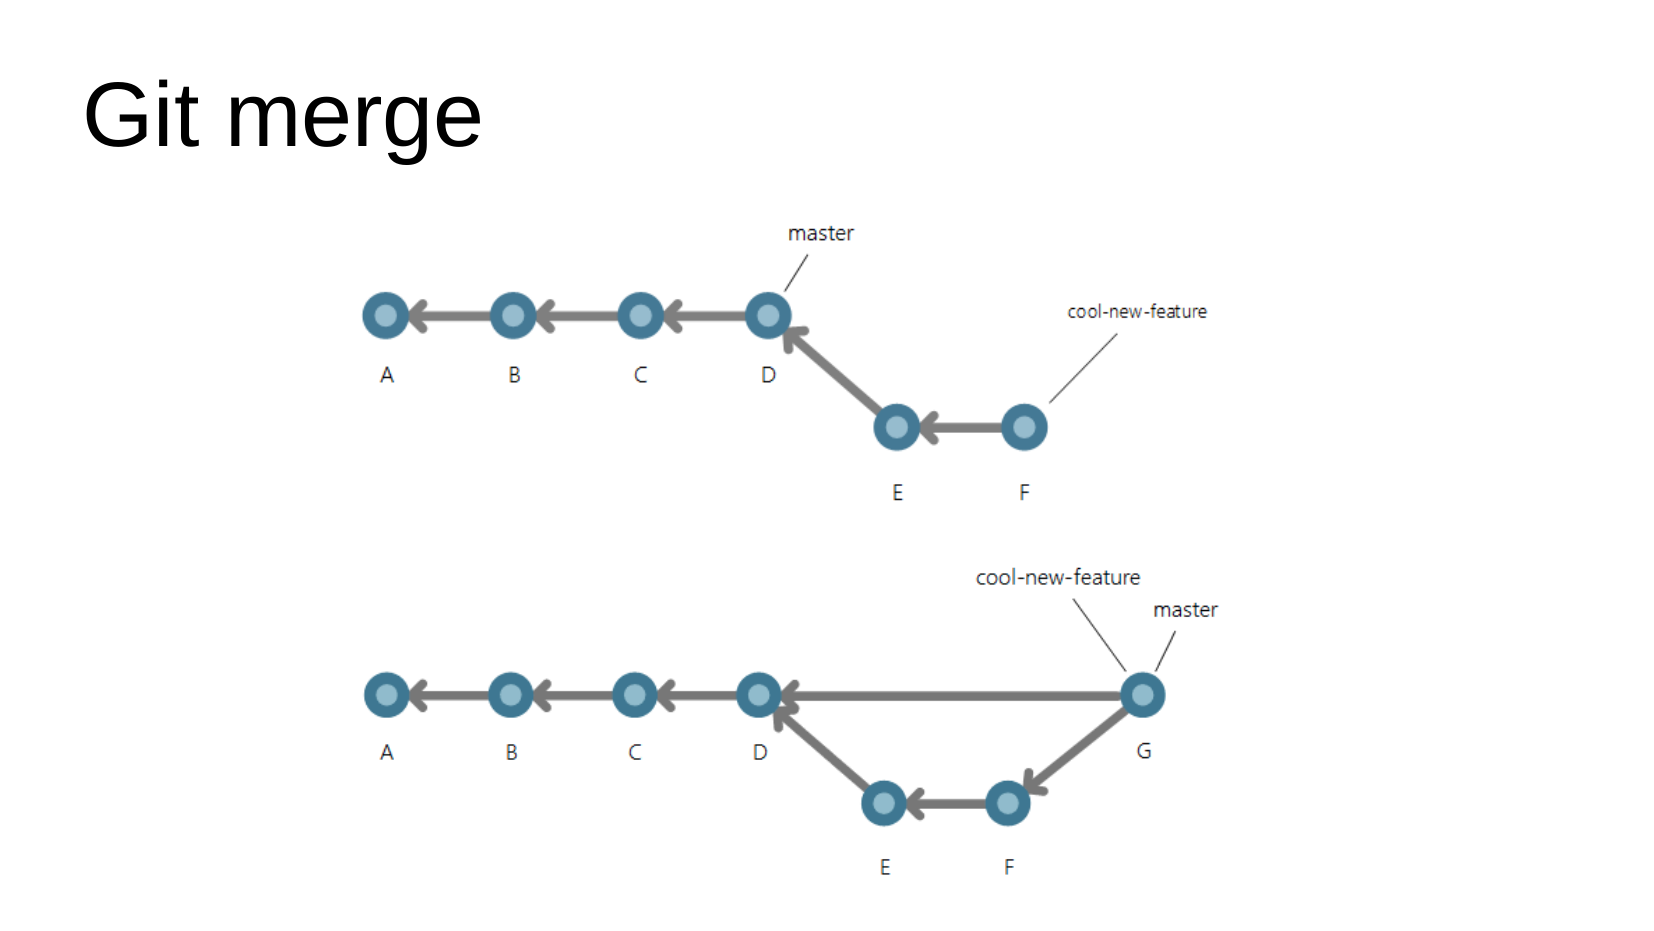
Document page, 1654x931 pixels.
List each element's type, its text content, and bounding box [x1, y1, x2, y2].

picture [359, 554, 1233, 893]
picture [360, 209, 1219, 519]
title Git merge [82, 37, 1571, 193]
